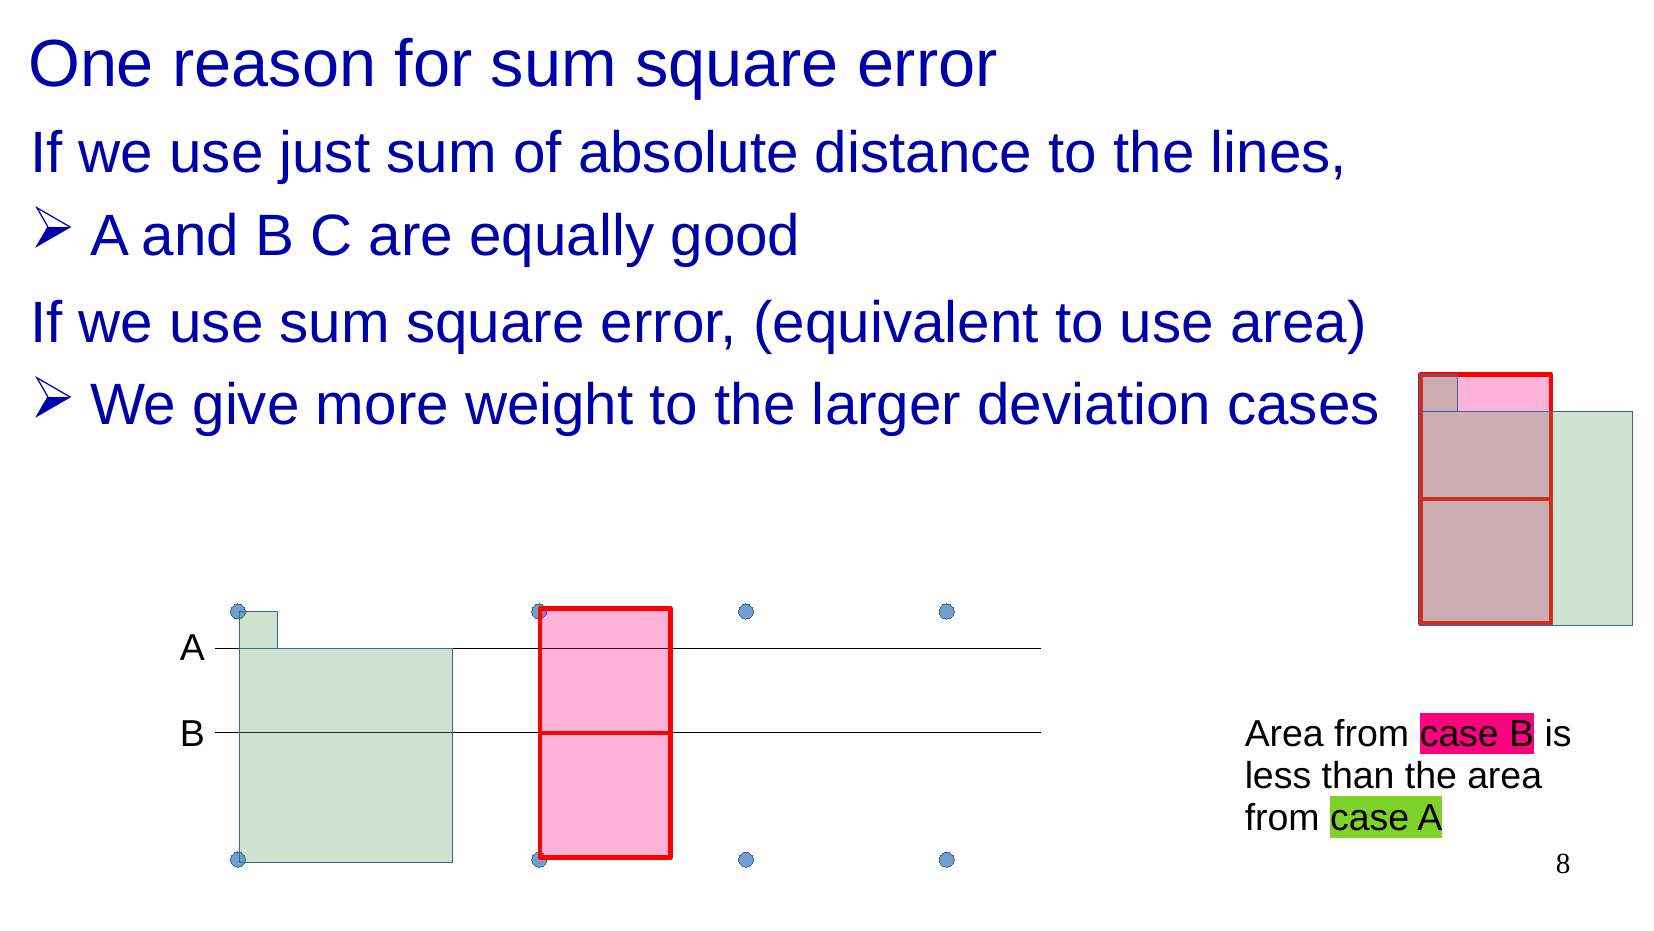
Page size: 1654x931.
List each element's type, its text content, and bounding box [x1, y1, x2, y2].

text_box [1419, 374, 1633, 626]
text_box [230, 603, 453, 868]
text_box [738, 852, 754, 868]
text_box Area from case B is less than the area from case A [1230, 705, 1636, 875]
text_box [738, 603, 754, 620]
text_box B [165, 705, 239, 762]
text_box [939, 603, 955, 620]
title One reason for sum square error [28, 21, 1626, 106]
text_box [939, 852, 955, 868]
text_box A [278, 618, 286, 648]
list If we use just sum of absolute distance to the lines, A and B C are equally good If we use sum square error, (equivalent to use area) We give more weight to the larger deviation cases [30, 120, 1645, 916]
text_box [531, 603, 671, 868]
text_box A [165, 618, 239, 676]
